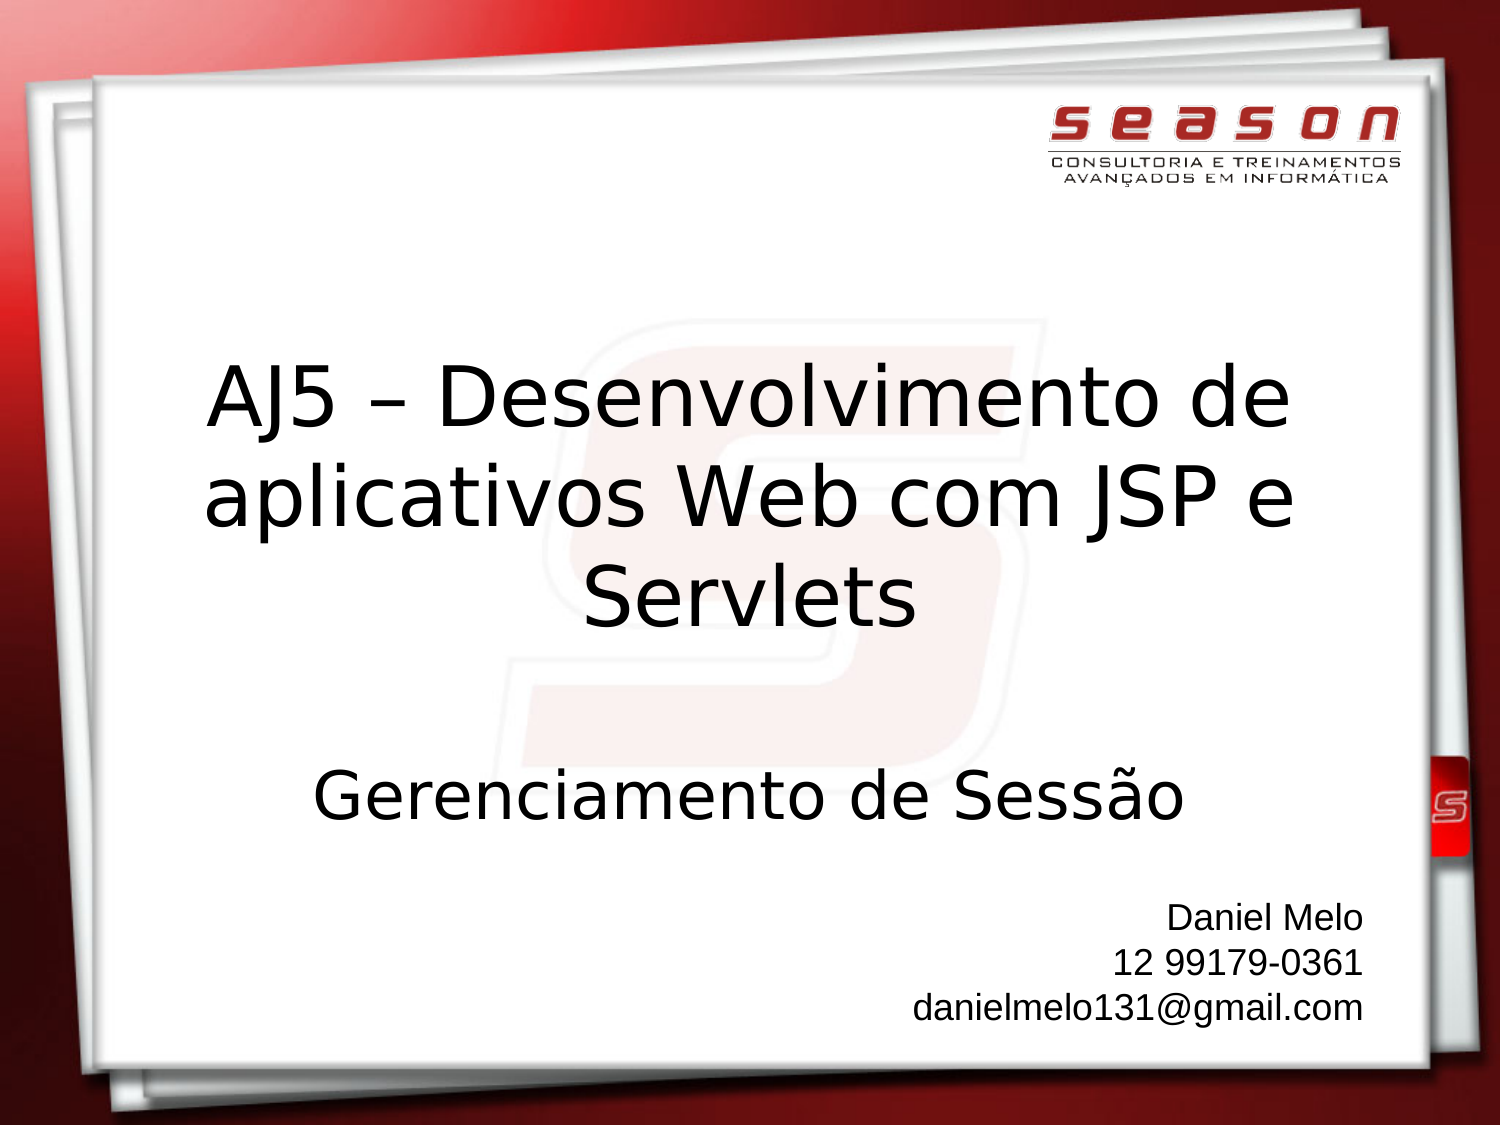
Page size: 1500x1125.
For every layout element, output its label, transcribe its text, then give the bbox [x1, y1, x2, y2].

title AJ5 – Desenvolvimento de aplicativos Web com JSP e Servlets Gerenciamento de Sessão [112, 335, 1388, 841]
picture [0, 0, 1500, 1125]
text_box Daniel Melo 12 99179-0361 danielmelo131@gmail.com [897, 885, 1382, 1052]
